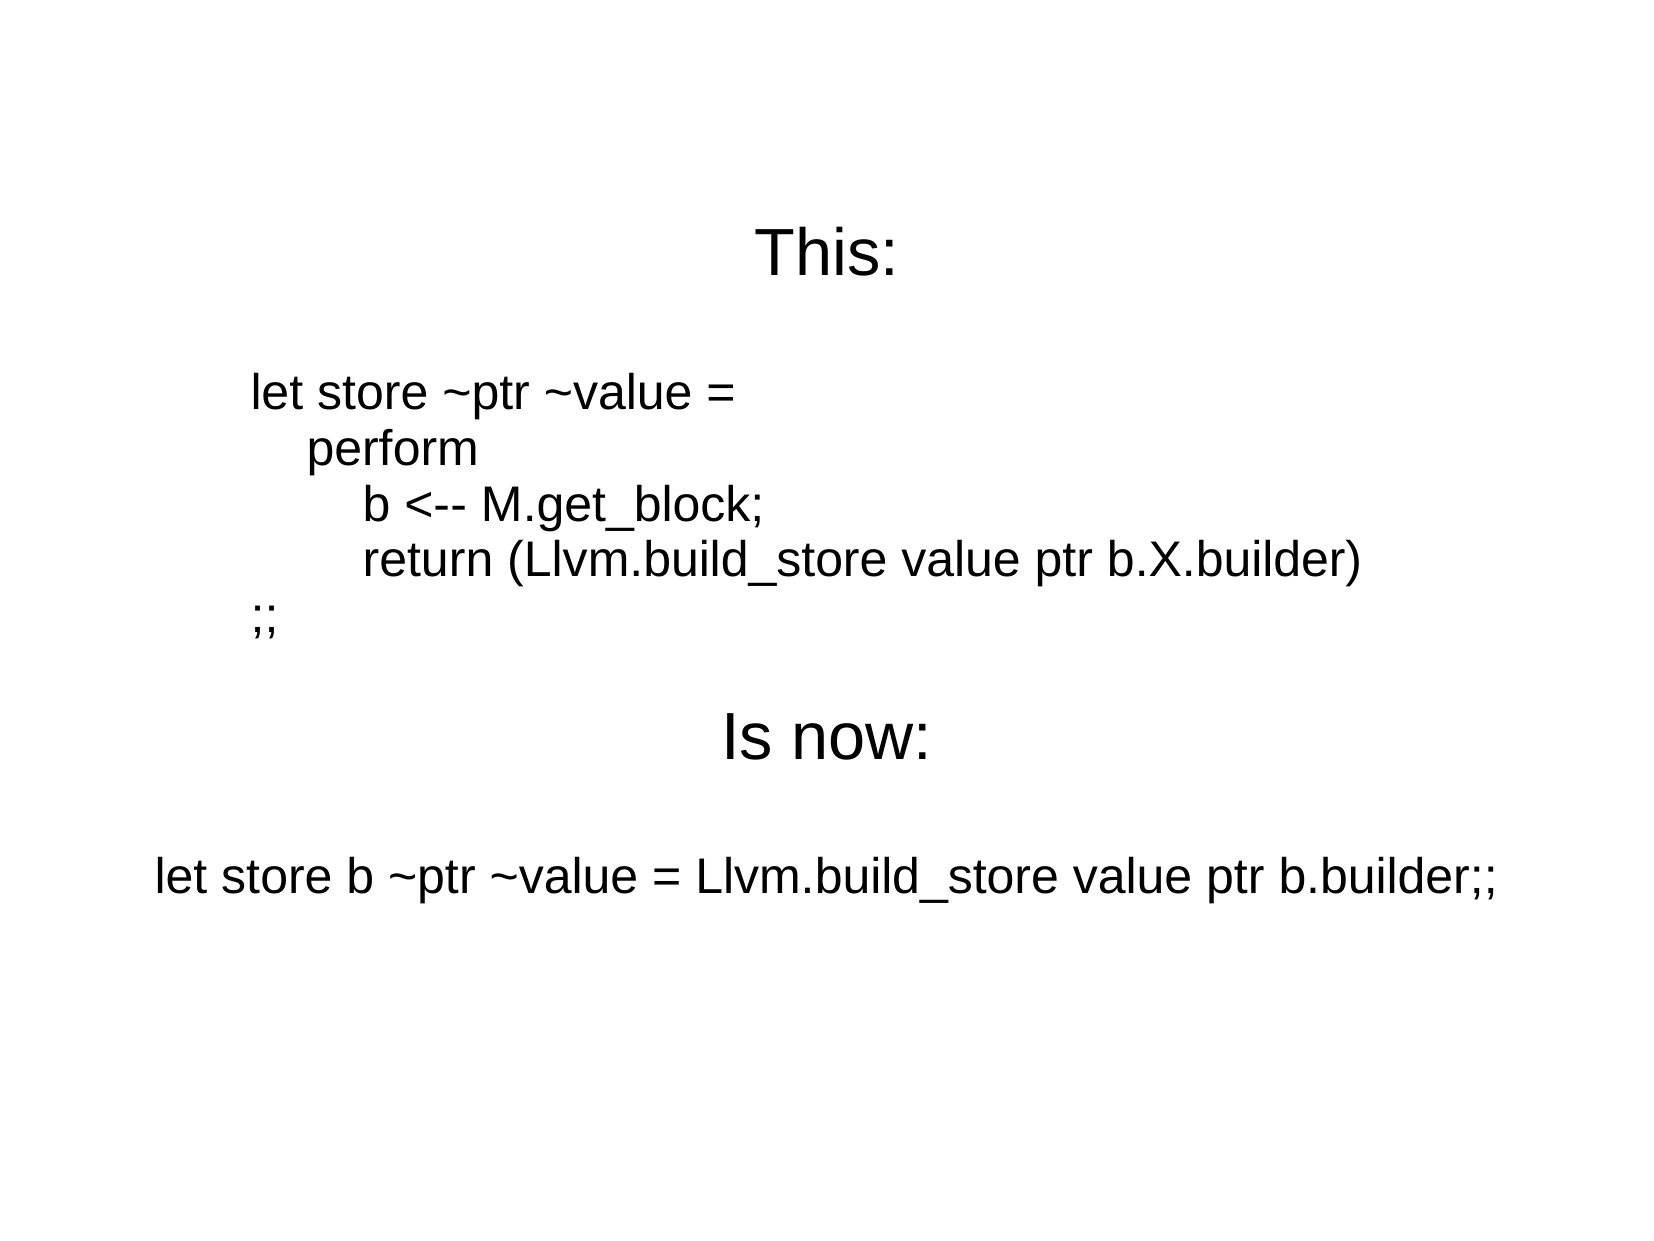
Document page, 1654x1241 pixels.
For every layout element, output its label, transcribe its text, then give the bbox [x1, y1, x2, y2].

subtitle This: let store ~ptr ~value = perform b <-- M.get_block; return (Llvm.build_store value ptr b.X.builder) ;; Is now: let store b ~ptr ~value = Llvm.build_store value ptr b.builder;; [82, 67, 1571, 1127]
